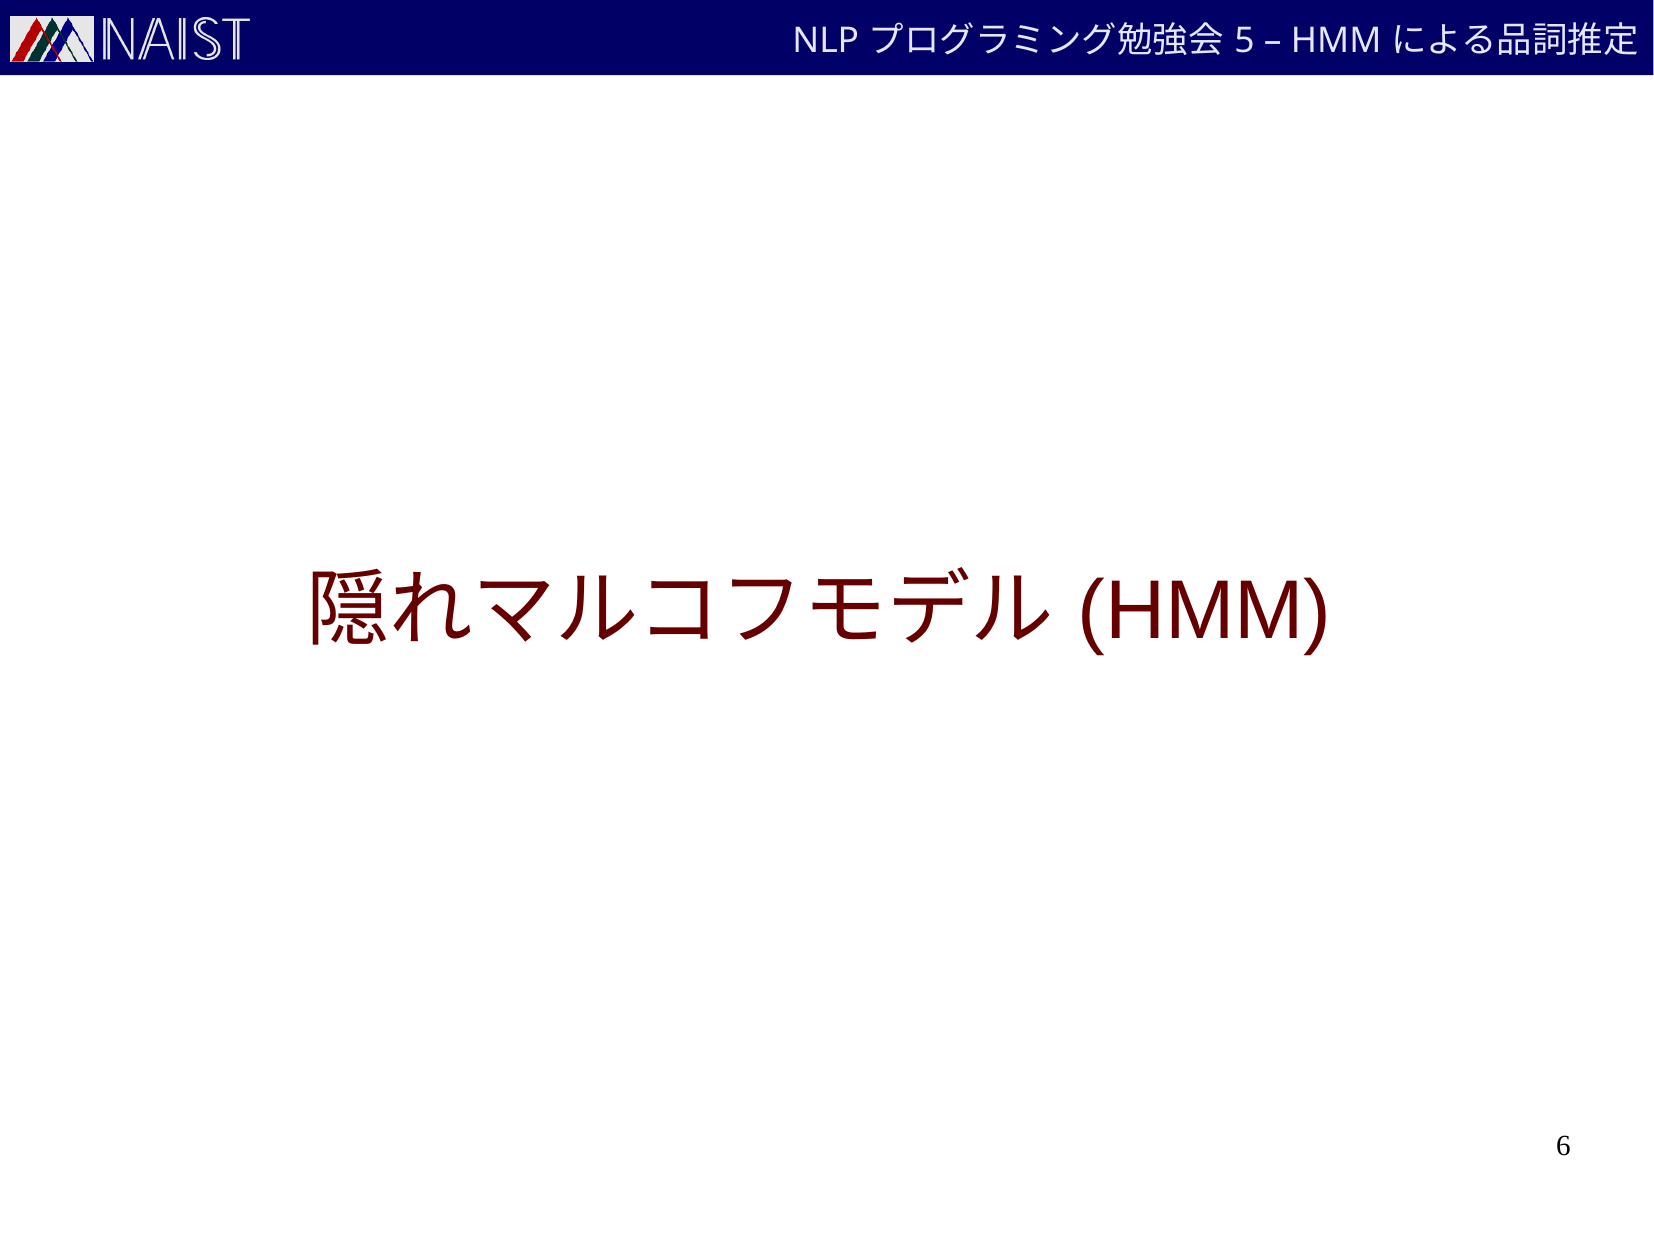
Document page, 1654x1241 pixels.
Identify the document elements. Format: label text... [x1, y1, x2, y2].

picture [10, 16, 94, 62]
picture [102, 17, 251, 60]
title 隠れマルコフモデル(HMM) [75, 506, 1564, 698]
